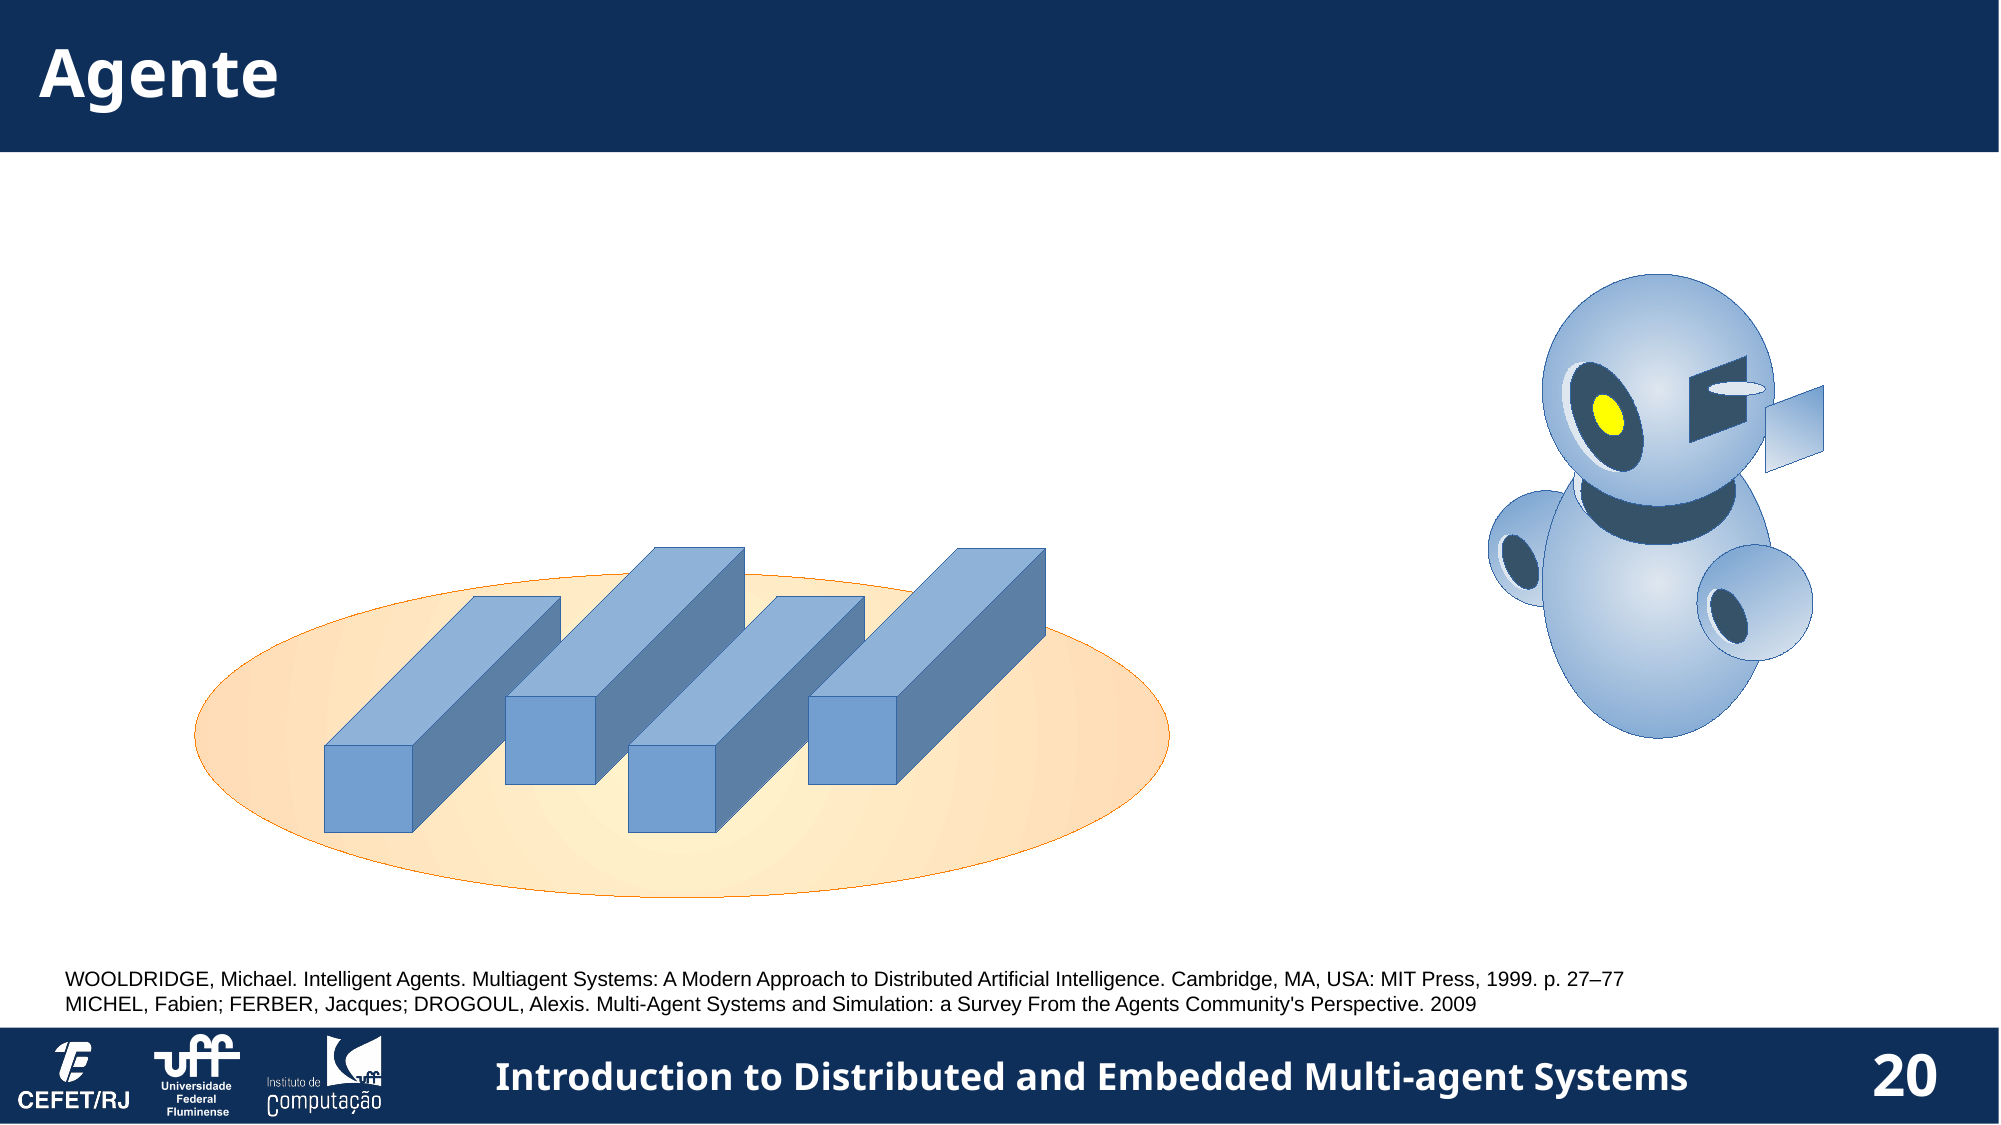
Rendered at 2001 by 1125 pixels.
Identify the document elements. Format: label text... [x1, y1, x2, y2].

picture [153, 1033, 241, 1121]
picture [18, 1021, 129, 1125]
text_box Agente [25, 23, 1999, 119]
picture [265, 1033, 383, 1117]
text_box [194, 549, 1170, 898]
text_box [1488, 274, 1824, 739]
text_box WOOLDRIDGE, Michael. Intelligent Agents. Multiagent Systems: A Modern Approach to Distributed Artificial Intelligence. Cambridge, MA, USA: MIT Press, 1999. p. 27–77 MICHEL, Fabien; FERBER, Jacques; DROGOUL, Alexis. Multi-Agent Systems and Simulation: a Survey From the Agents Community's Perspective. 2009 [50, 958, 1969, 1024]
